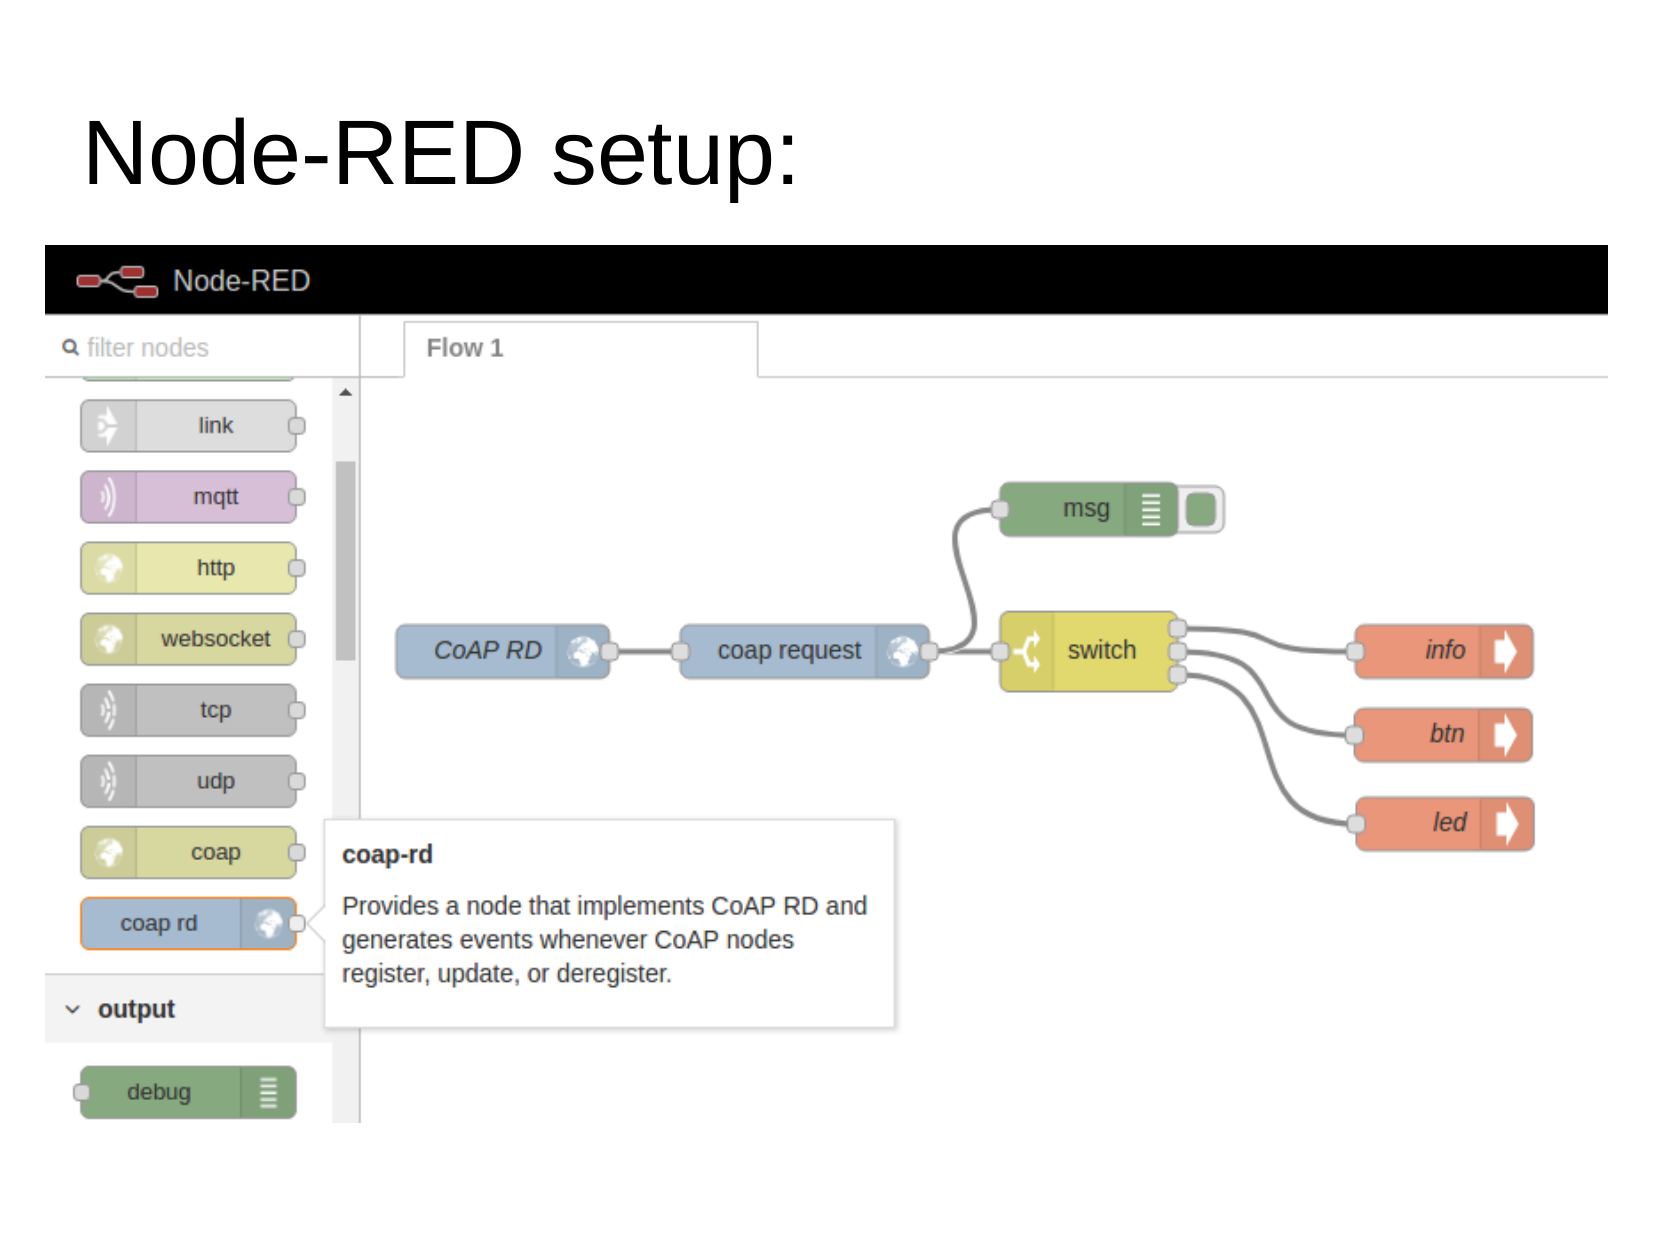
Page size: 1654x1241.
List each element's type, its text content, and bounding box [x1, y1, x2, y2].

title Node-RED setup: [82, 49, 1571, 257]
picture [45, 245, 1608, 1123]
